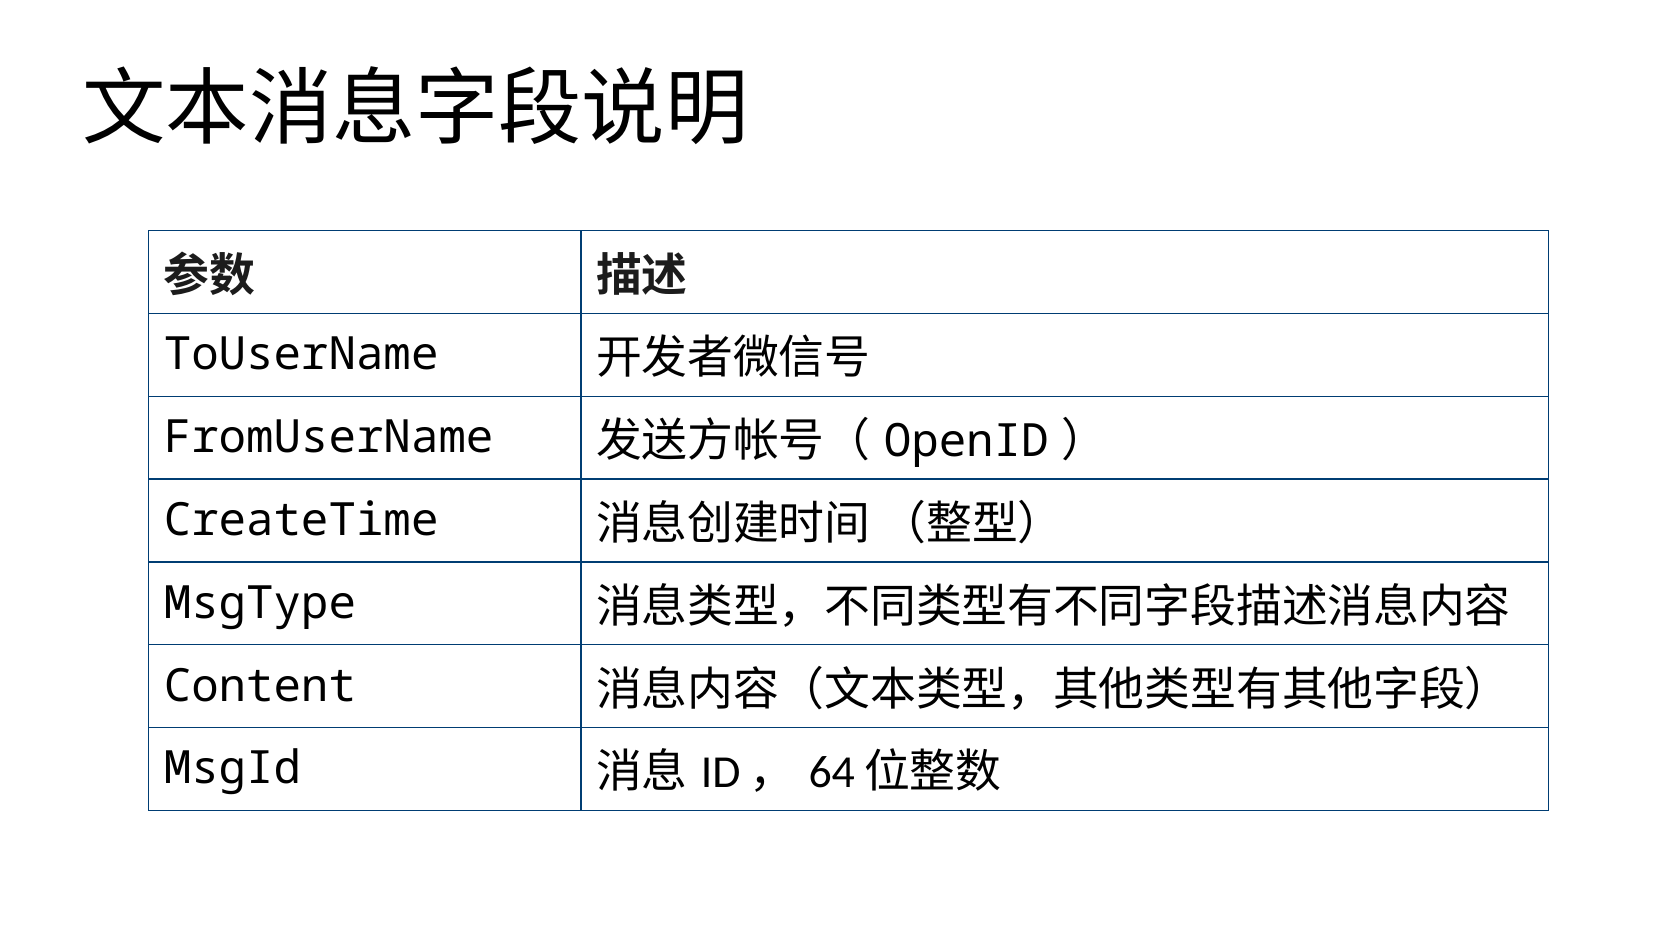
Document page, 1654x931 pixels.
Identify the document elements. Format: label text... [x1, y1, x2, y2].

table_cell FromUserName [149, 397, 580, 478]
table_header 参数 [149, 231, 580, 313]
table_cell CreateTime [149, 480, 580, 561]
table_cell Content [149, 645, 580, 727]
table_cell ToUserName [149, 314, 580, 396]
table_cell 消息类型，不同类型有不同字段描述消息内容 [582, 563, 1548, 644]
table_cell 消息内容（文本类型，其他类型有其他字段） [582, 645, 1548, 727]
table_cell 消息创建时间 （整型） [582, 480, 1548, 561]
title 文本消息字段说明 [82, 37, 1571, 166]
table_cell MsgId [149, 728, 580, 810]
table_cell 消息ID，64位整数 [582, 728, 1548, 810]
table_cell 开发者微信号 [582, 314, 1548, 396]
table_cell 发送方帐号（OpenID） [582, 397, 1548, 478]
table_cell MsgType [149, 563, 580, 644]
table_header 描述 [582, 231, 1548, 313]
